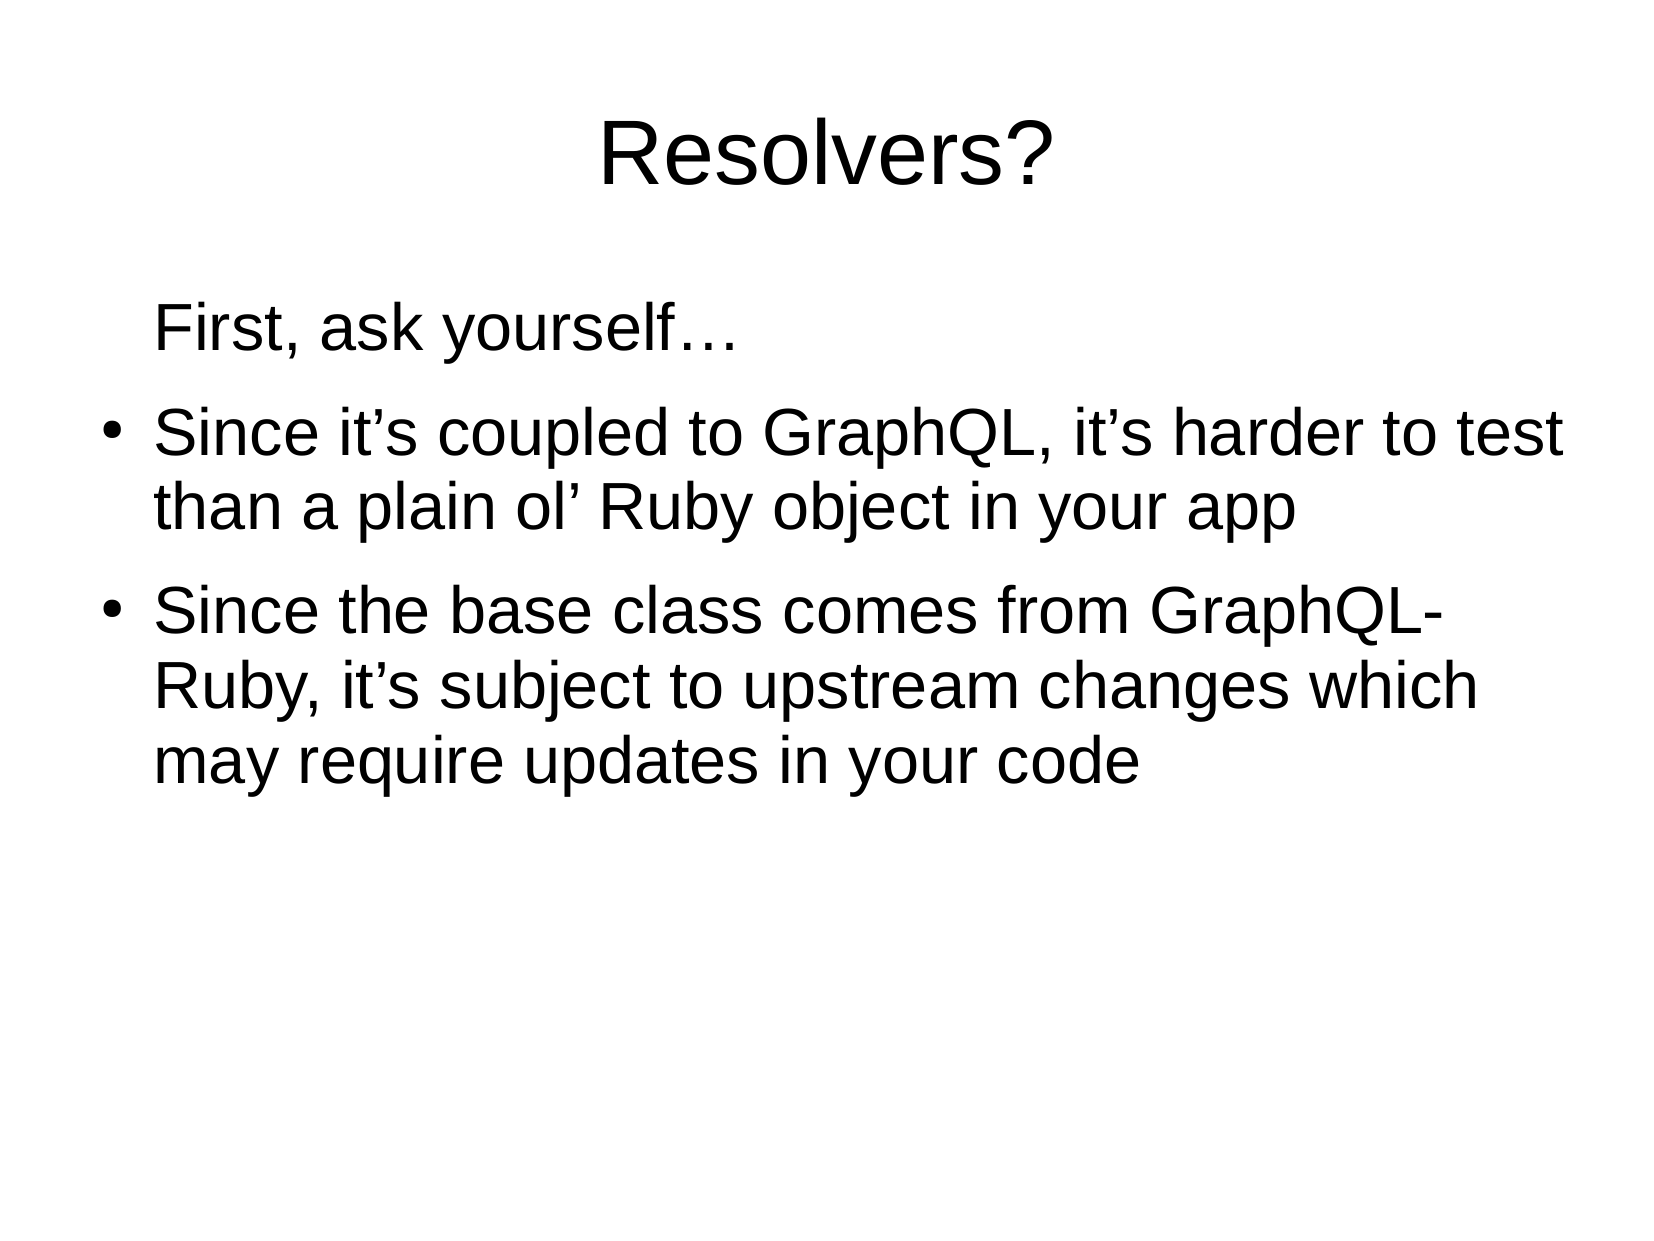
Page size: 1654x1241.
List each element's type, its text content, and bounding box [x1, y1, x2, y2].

title Resolvers? [82, 49, 1571, 257]
list First, ask yourself… Since it’s coupled to GraphQL, it’s harder to test than a plain ol’ Ruby object in your app Since the base class comes from GraphQL-Ruby, it’s subject to upstream changes which may require updates in your code [82, 290, 1571, 1010]
